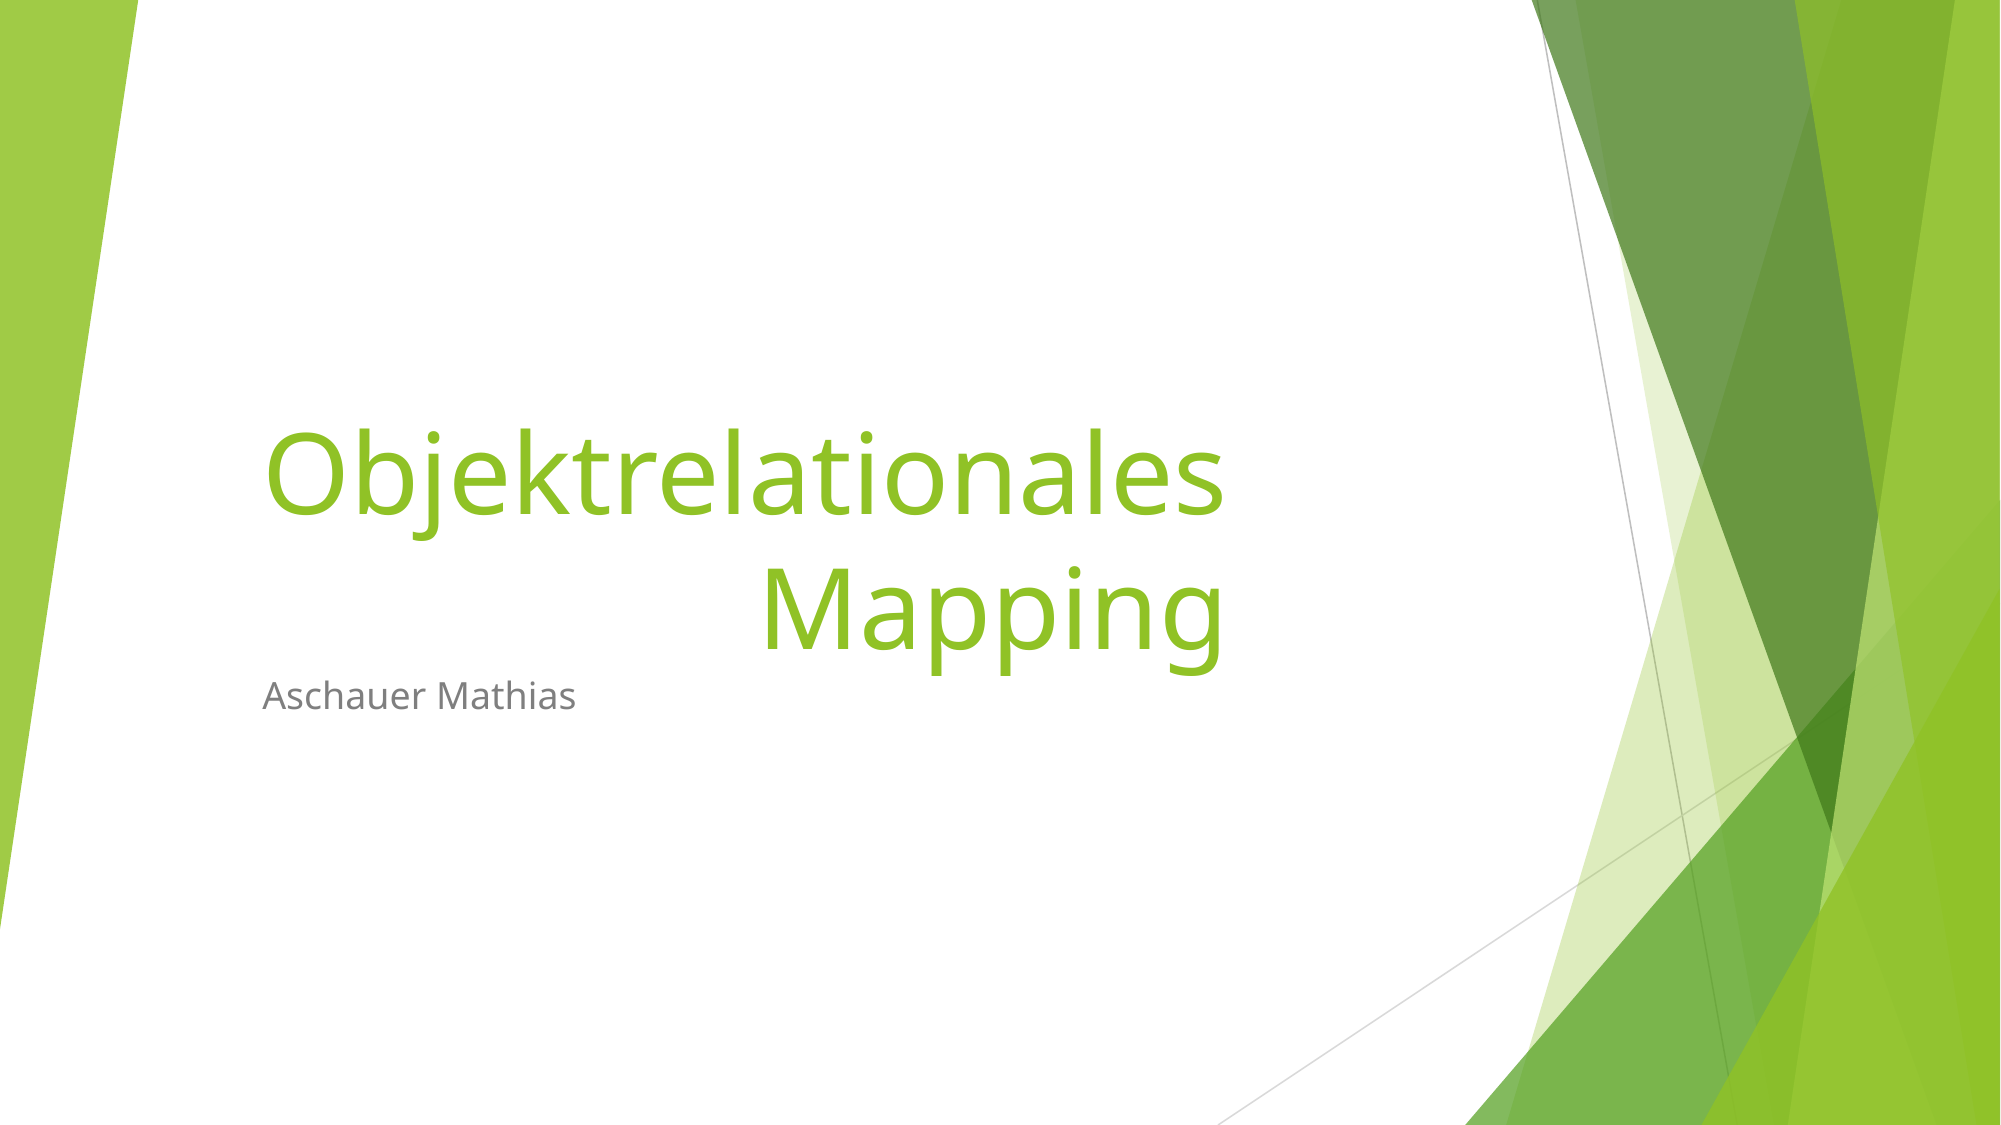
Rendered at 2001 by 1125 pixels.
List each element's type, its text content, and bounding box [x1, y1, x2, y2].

subtitle Aschauer Mathias [247, 664, 1522, 845]
title Objektrelationales Mapping [247, 394, 1522, 664]
